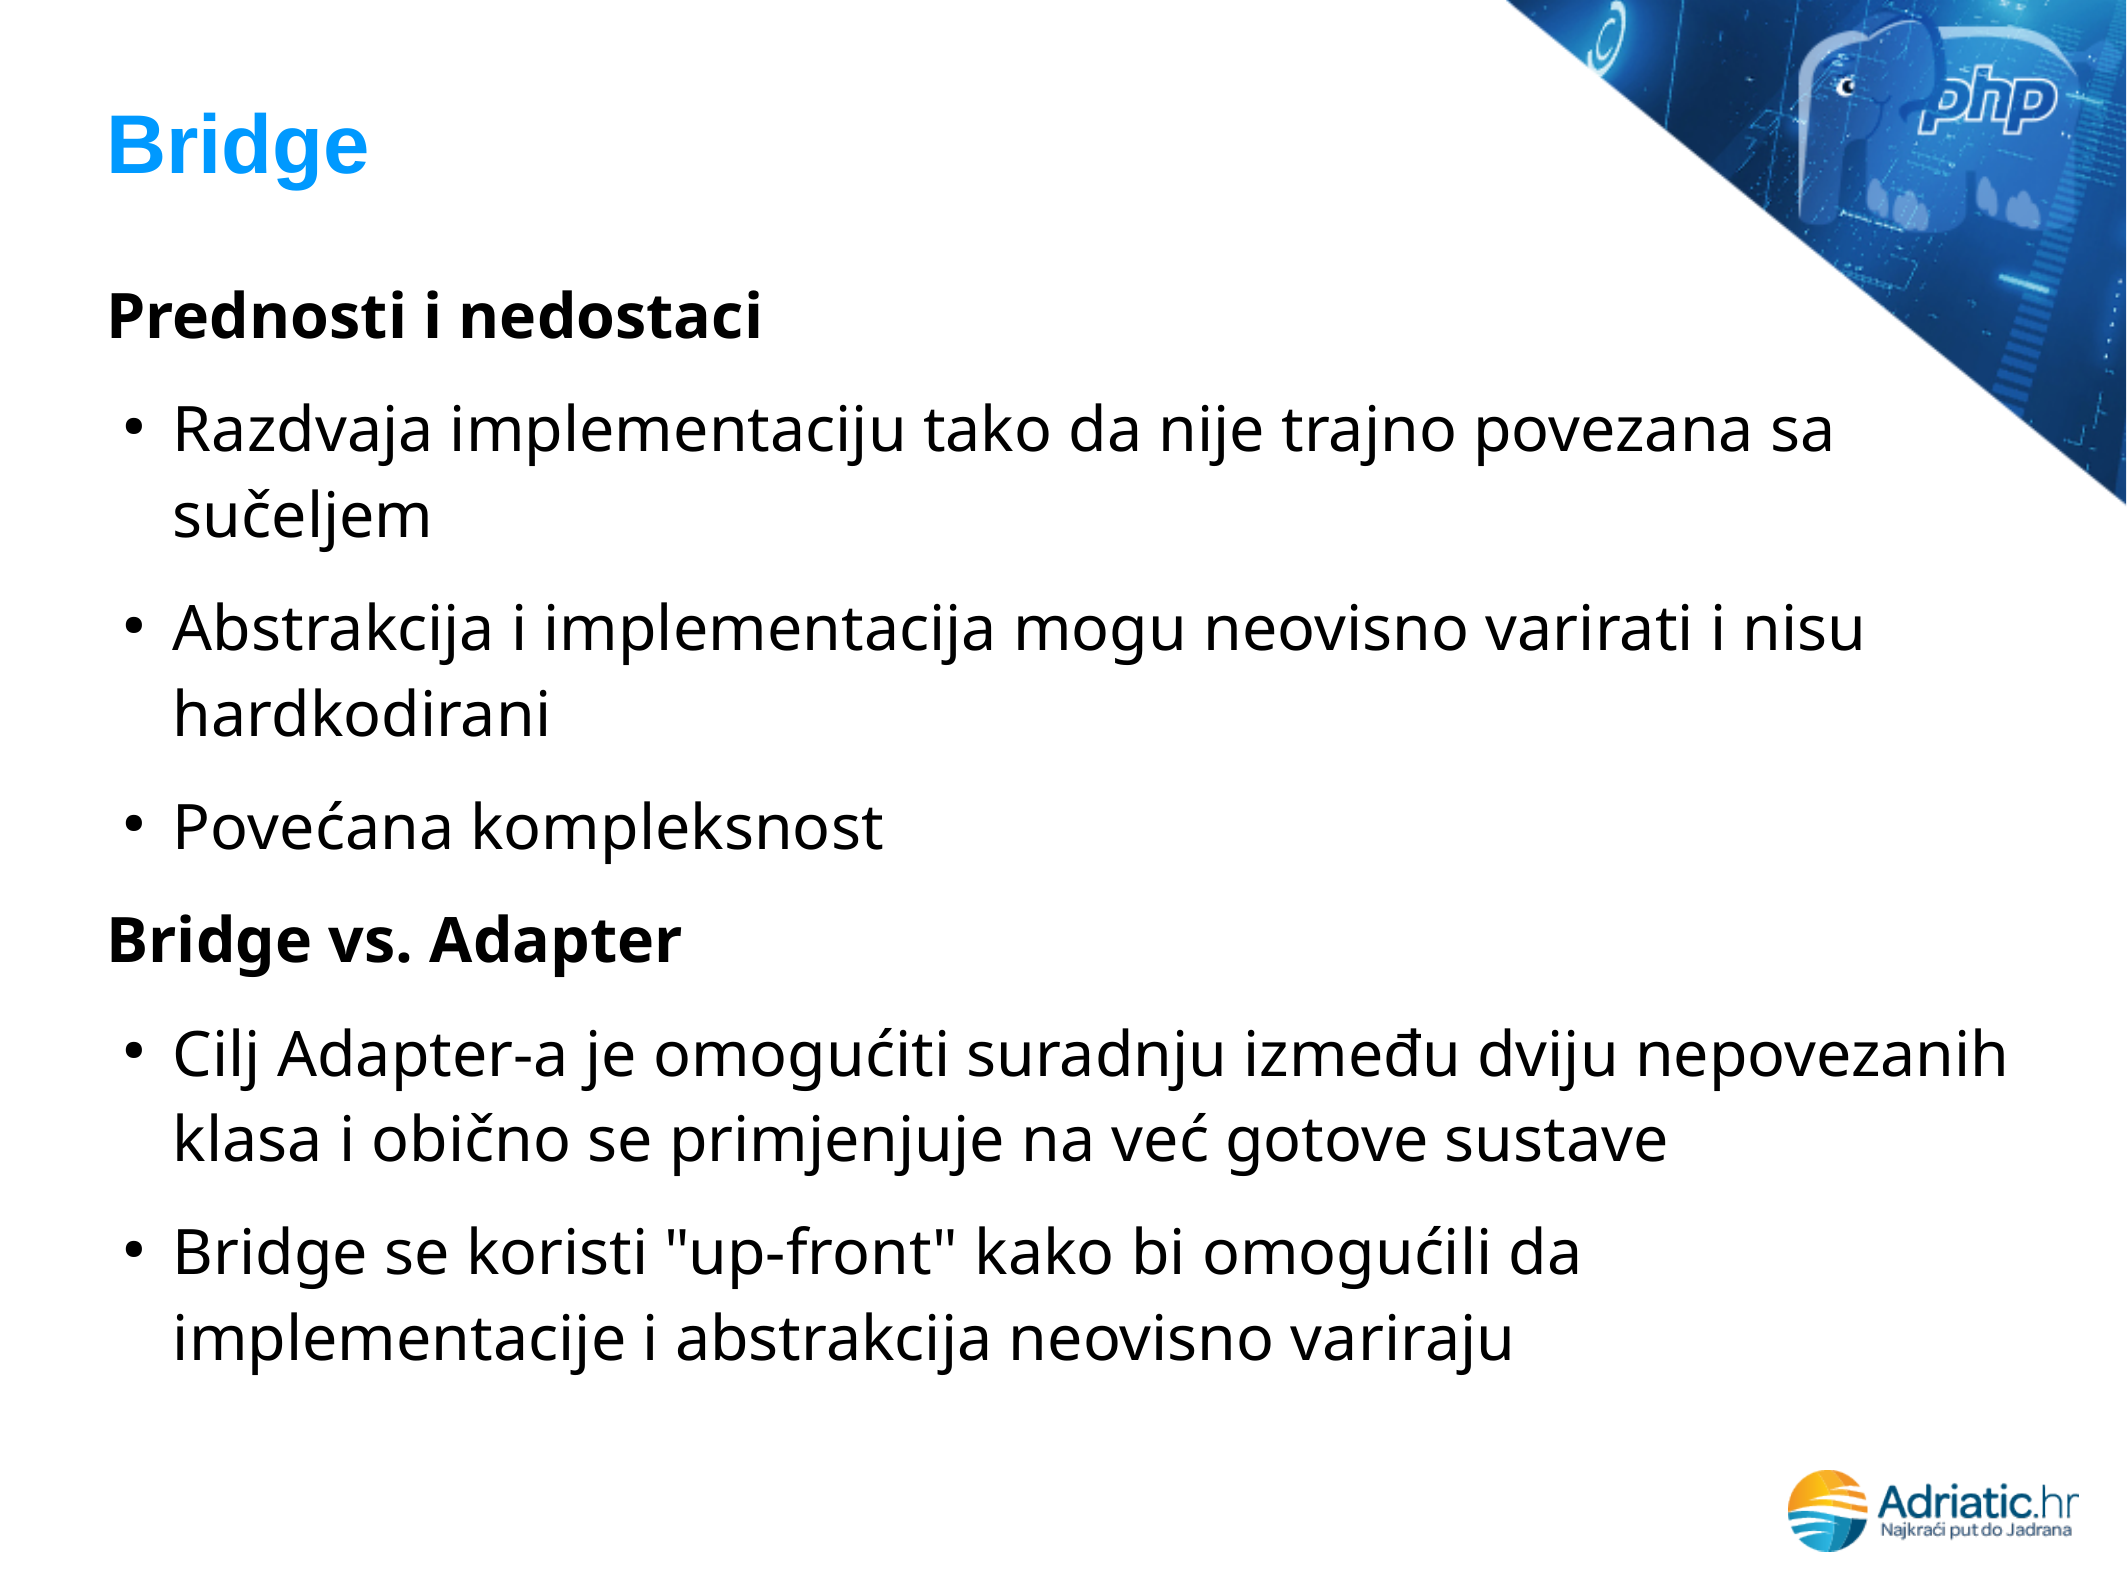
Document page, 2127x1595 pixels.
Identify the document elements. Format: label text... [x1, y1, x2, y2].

title Bridge [106, 70, 1630, 219]
list Prednosti i nedostaci Razdvaja implementaciju tako da nije trajno povezana sa sučeljem Abstrakcija i implementacija mogu neovisno varirati i nisu hardkodirani Povećana kompleksnost Bridge vs. Adapter Cilj Adapter-a je omogućiti suradnju između dviju nepovezanih klasa i obično se primjenjuje na već gotove sustave Bridge se koristi "up-front" kako bi omogućili da implementacije i abstrakcija neovisno variraju [106, 271, 2020, 1453]
picture [1505, 0, 2127, 625]
picture [1788, 1470, 2079, 1552]
